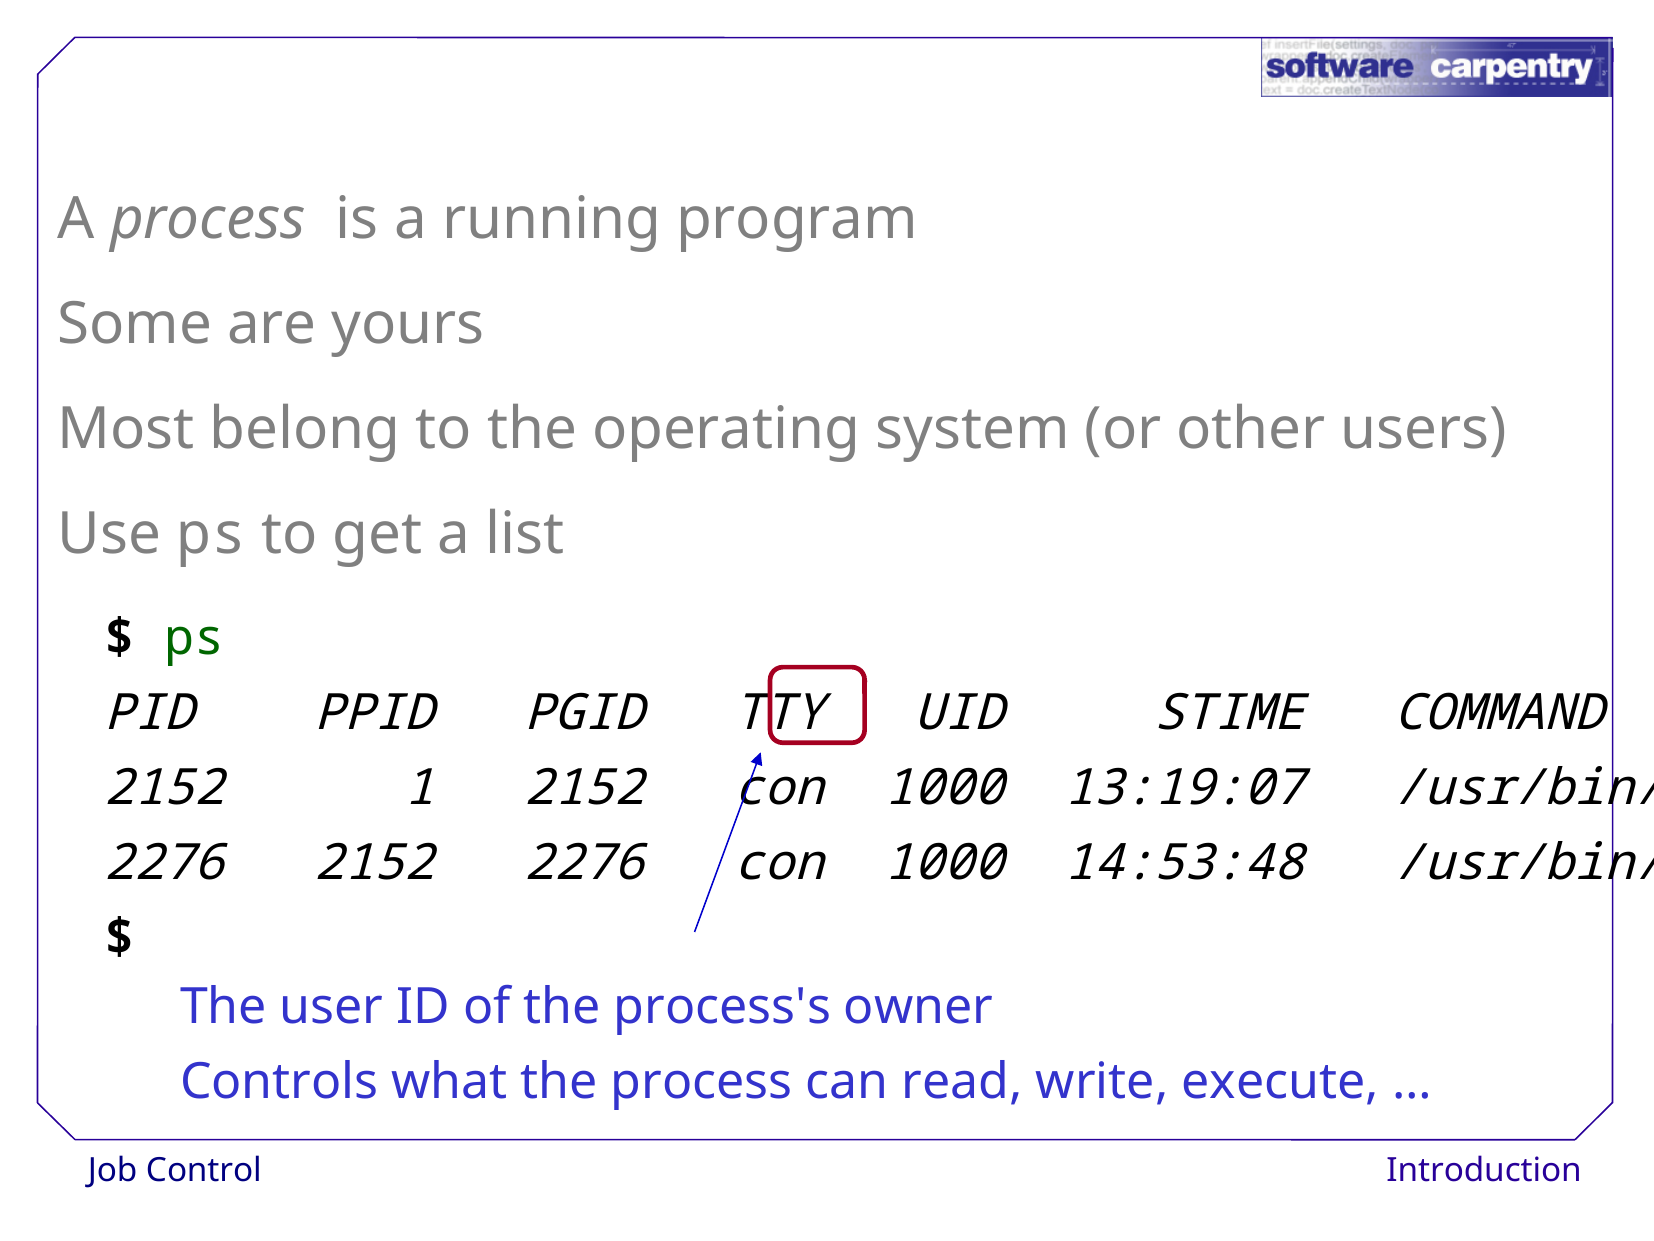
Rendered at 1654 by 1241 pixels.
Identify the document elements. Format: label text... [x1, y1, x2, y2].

picture [1261, 39, 1613, 97]
text_box A process is a running program Some are yours Most belong to the operating system (or other users) Use ps to get a list [42, 137, 1654, 574]
text_box $ ps PID PPID PGID TTY UID STIME COMMAND 2152 1 2152 con 1000 13:19:07 /usr/bin/bash 2276 2152 2276 con 1000 14:53:48 /usr/bin/ps $ [89, 582, 1512, 980]
text_box The user ID of the process's owner Controls what the process can read, write, execute, … [165, 950, 1413, 1112]
